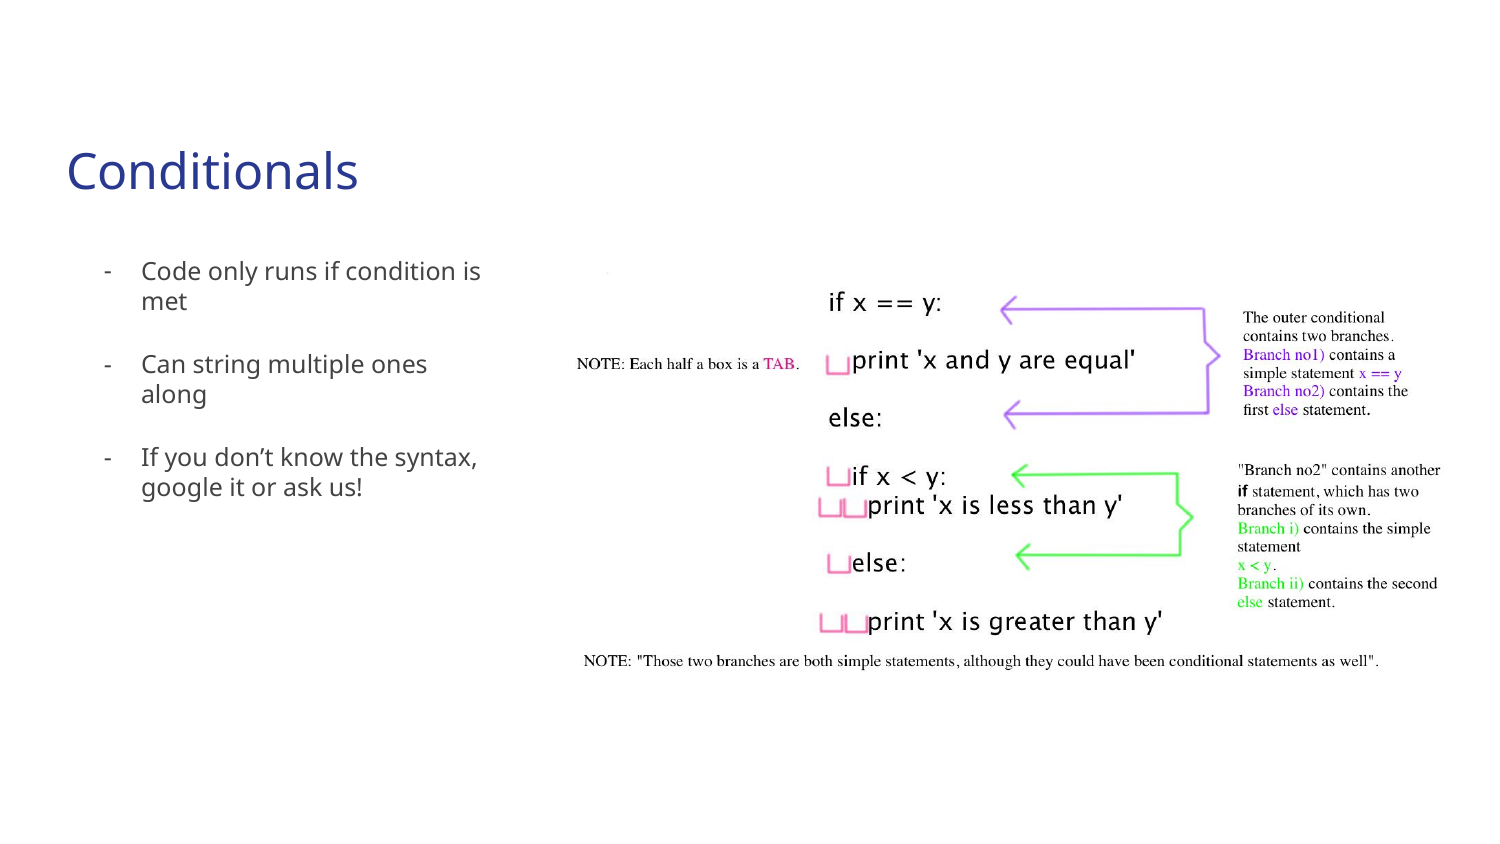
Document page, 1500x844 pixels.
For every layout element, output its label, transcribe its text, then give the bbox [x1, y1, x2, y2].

list Code only runs if condition is met Can string multiple ones along If you don’t know the syntax, google it or ask us! [51, 240, 512, 750]
title Conditionals [51, 91, 512, 216]
picture [525, 215, 1465, 710]
